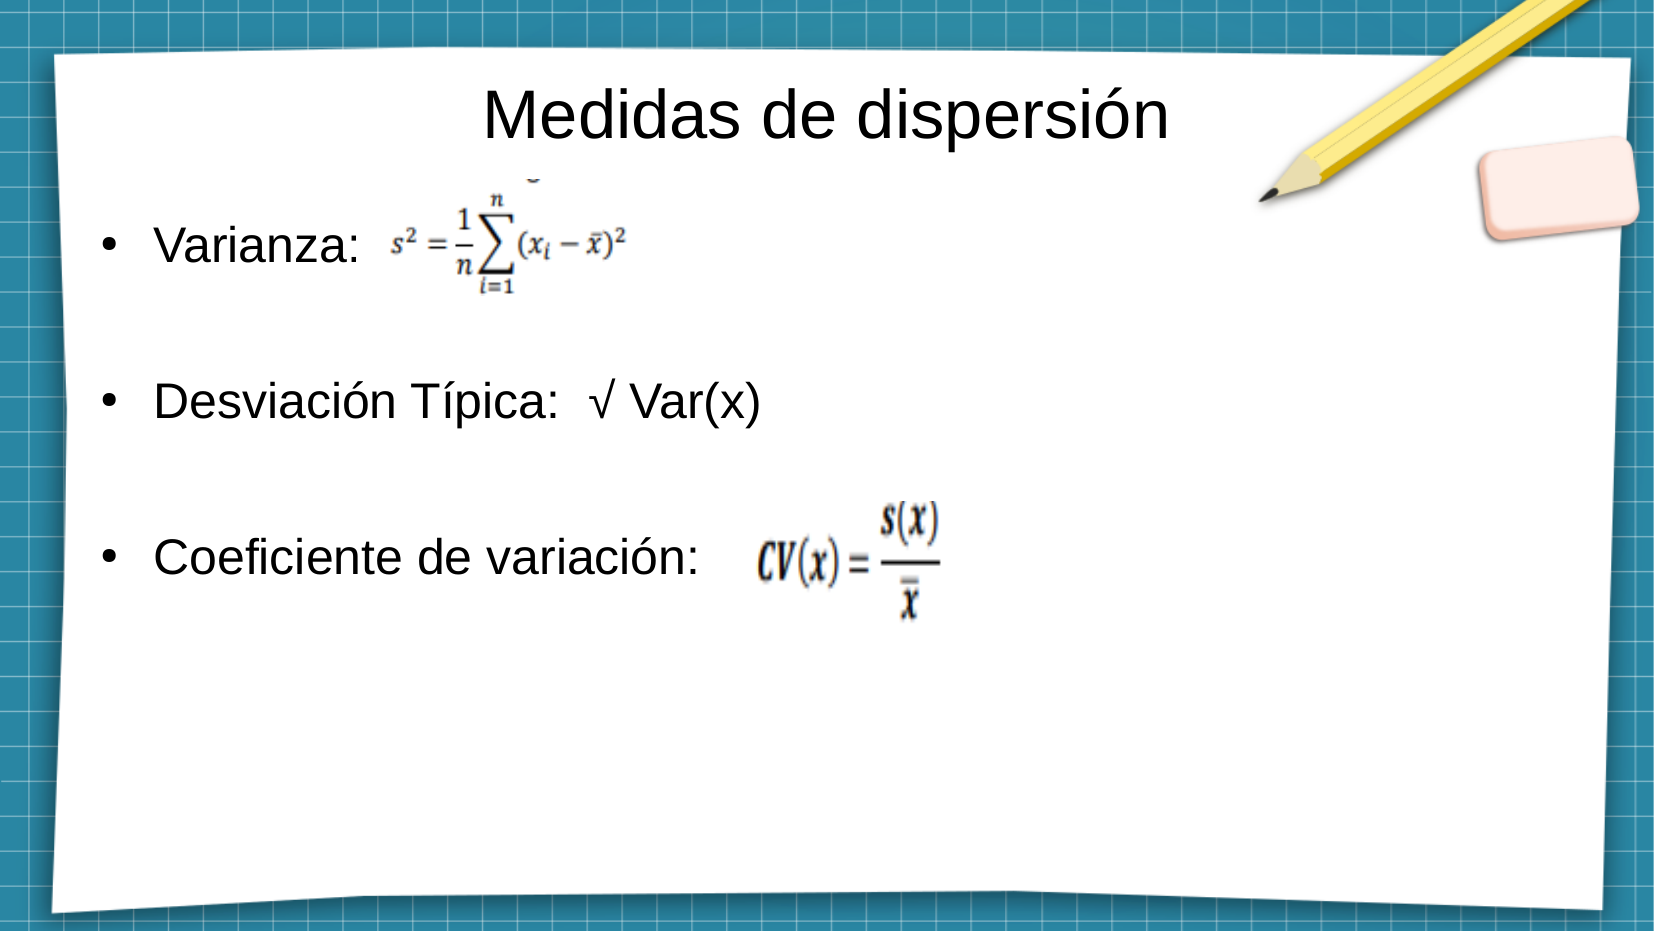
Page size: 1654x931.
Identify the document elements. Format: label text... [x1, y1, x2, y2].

picture [0, 0, 1654, 931]
title Medidas de dispersión [82, 37, 1571, 193]
list Varianza: Desviación Típica: √ Var(x) Coeficiente de variación: [82, 217, 1571, 758]
